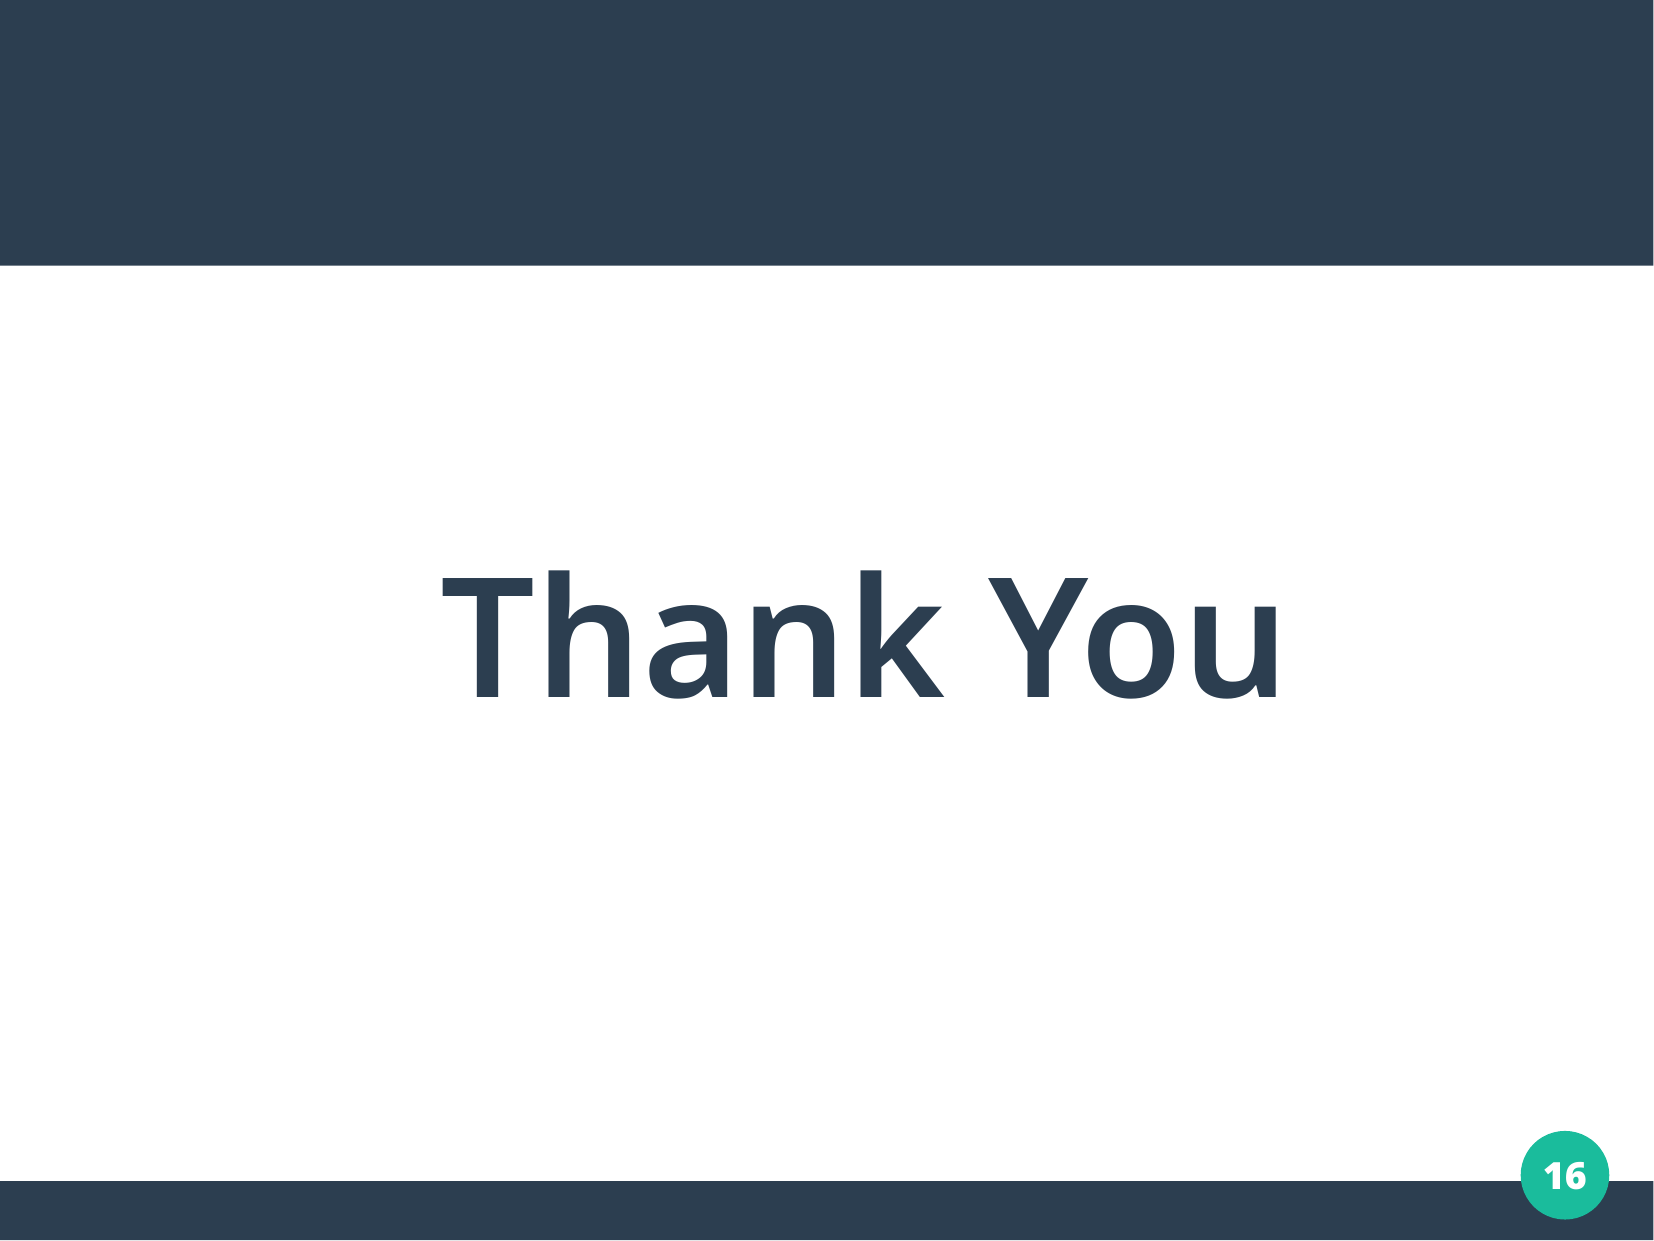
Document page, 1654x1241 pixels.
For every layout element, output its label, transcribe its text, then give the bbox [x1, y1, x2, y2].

list Thank You [59, 519, 1595, 1152]
